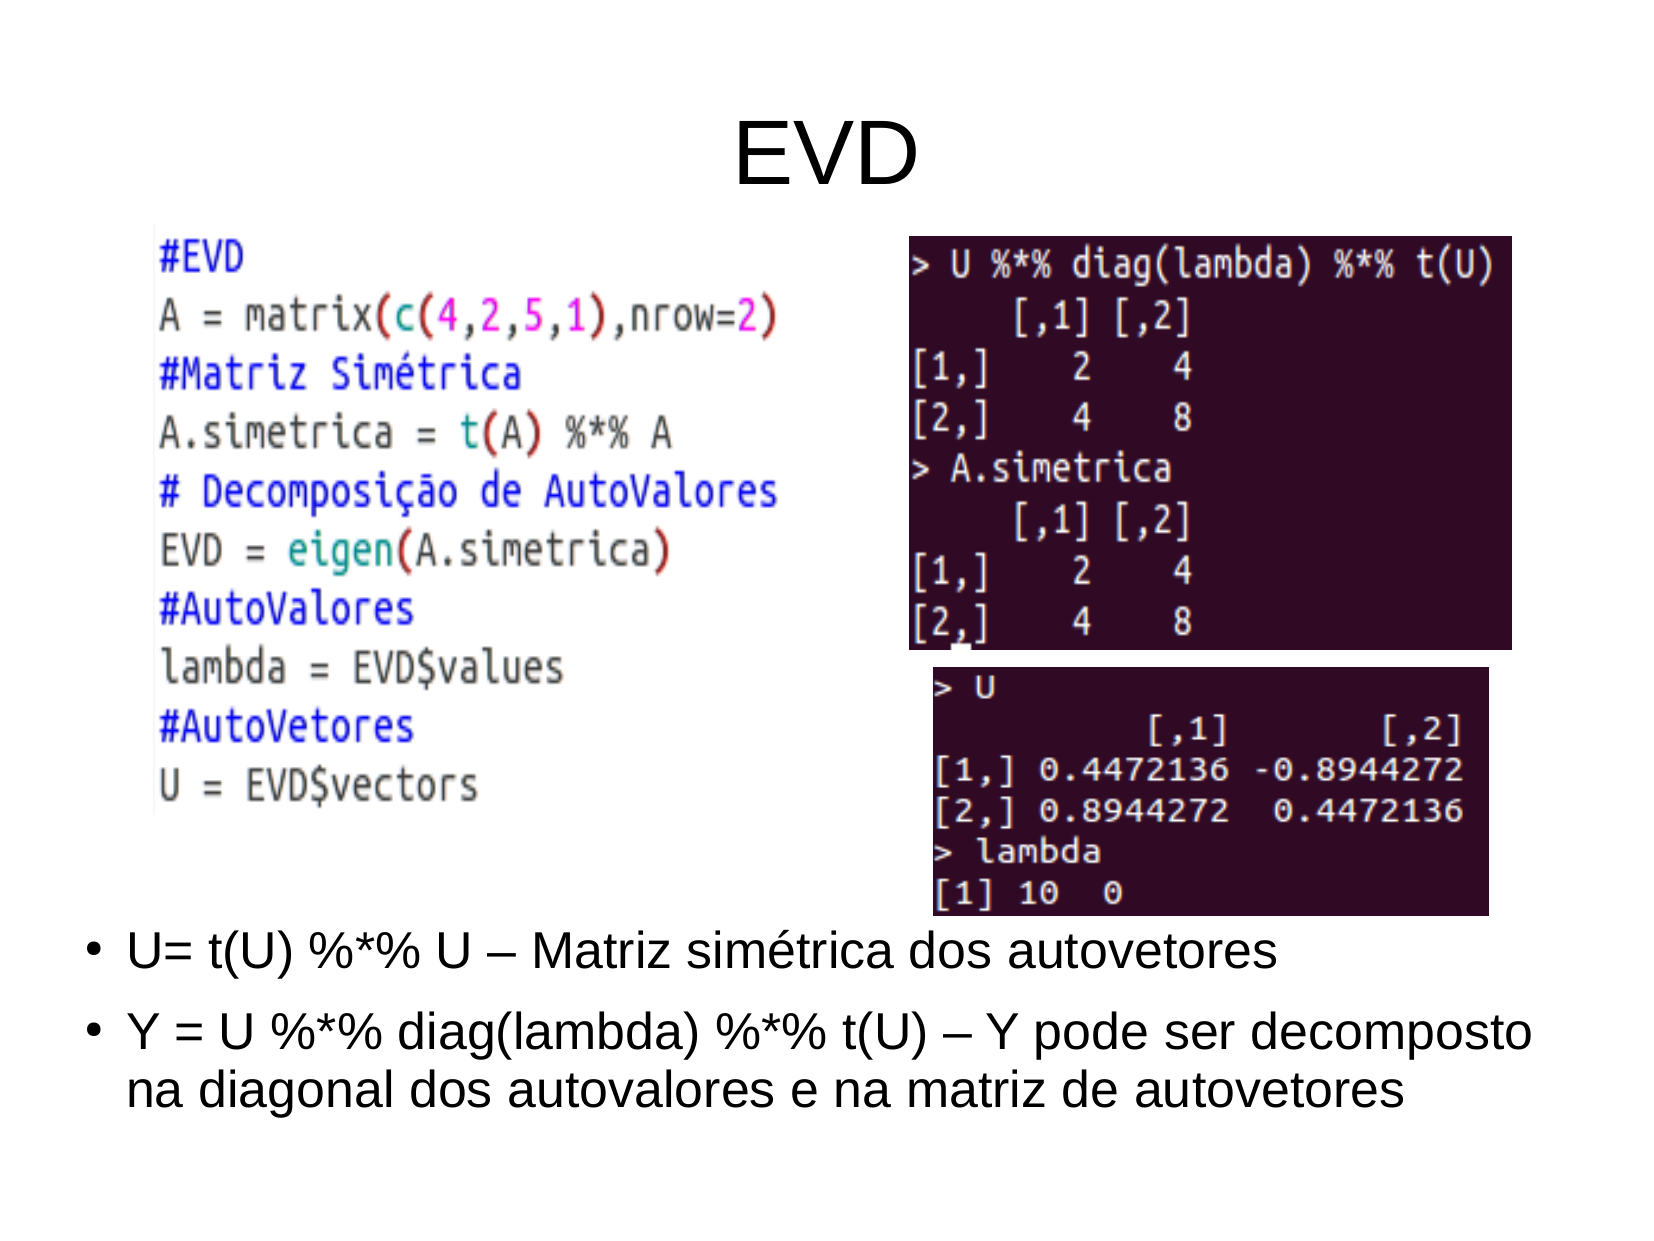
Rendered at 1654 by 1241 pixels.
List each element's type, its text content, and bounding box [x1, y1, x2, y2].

list U= t(U) %*% U – Matriz simétrica dos autovetores Y = U %*% diag(lambda) %*% t(U) – Y pode ser decomposto na diagonal dos autovalores e na matriz de autovetores [70, 921, 1559, 1170]
picture [153, 224, 804, 815]
title EVD [82, 49, 1571, 257]
picture [933, 667, 1489, 916]
picture [909, 236, 1512, 650]
